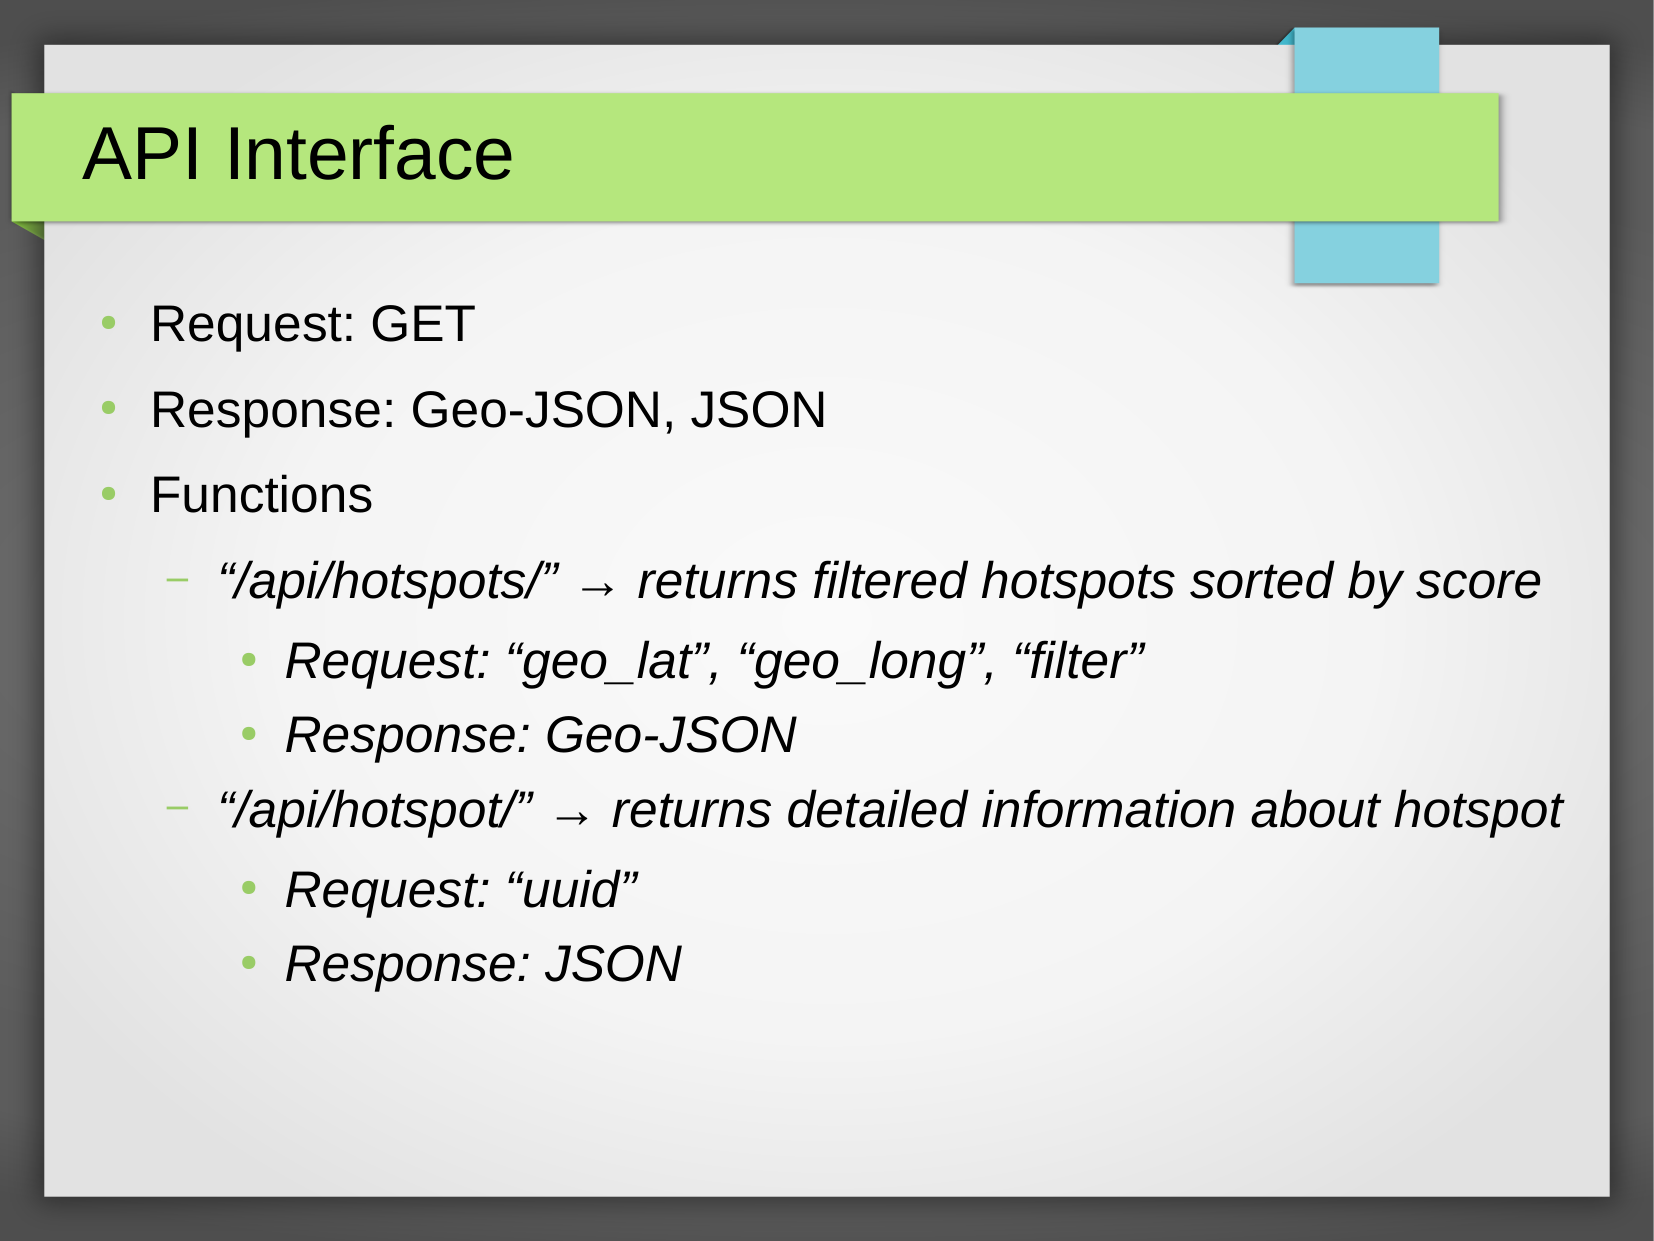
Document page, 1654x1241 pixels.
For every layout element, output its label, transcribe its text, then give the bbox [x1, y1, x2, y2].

list Request: GET Response: Geo-JSON, JSON Functions “/api/hotspots/” → returns filtered hotspots sorted by score Request: “geo_lat”, “geo_long”, “filter” Response: Geo-JSON “/api/hotspot/” → returns detailed information about hotspot Request: “uuid” Response: JSON [82, 295, 1571, 1015]
title API Interface [82, 94, 1264, 213]
picture [0, 0, 1654, 1241]
